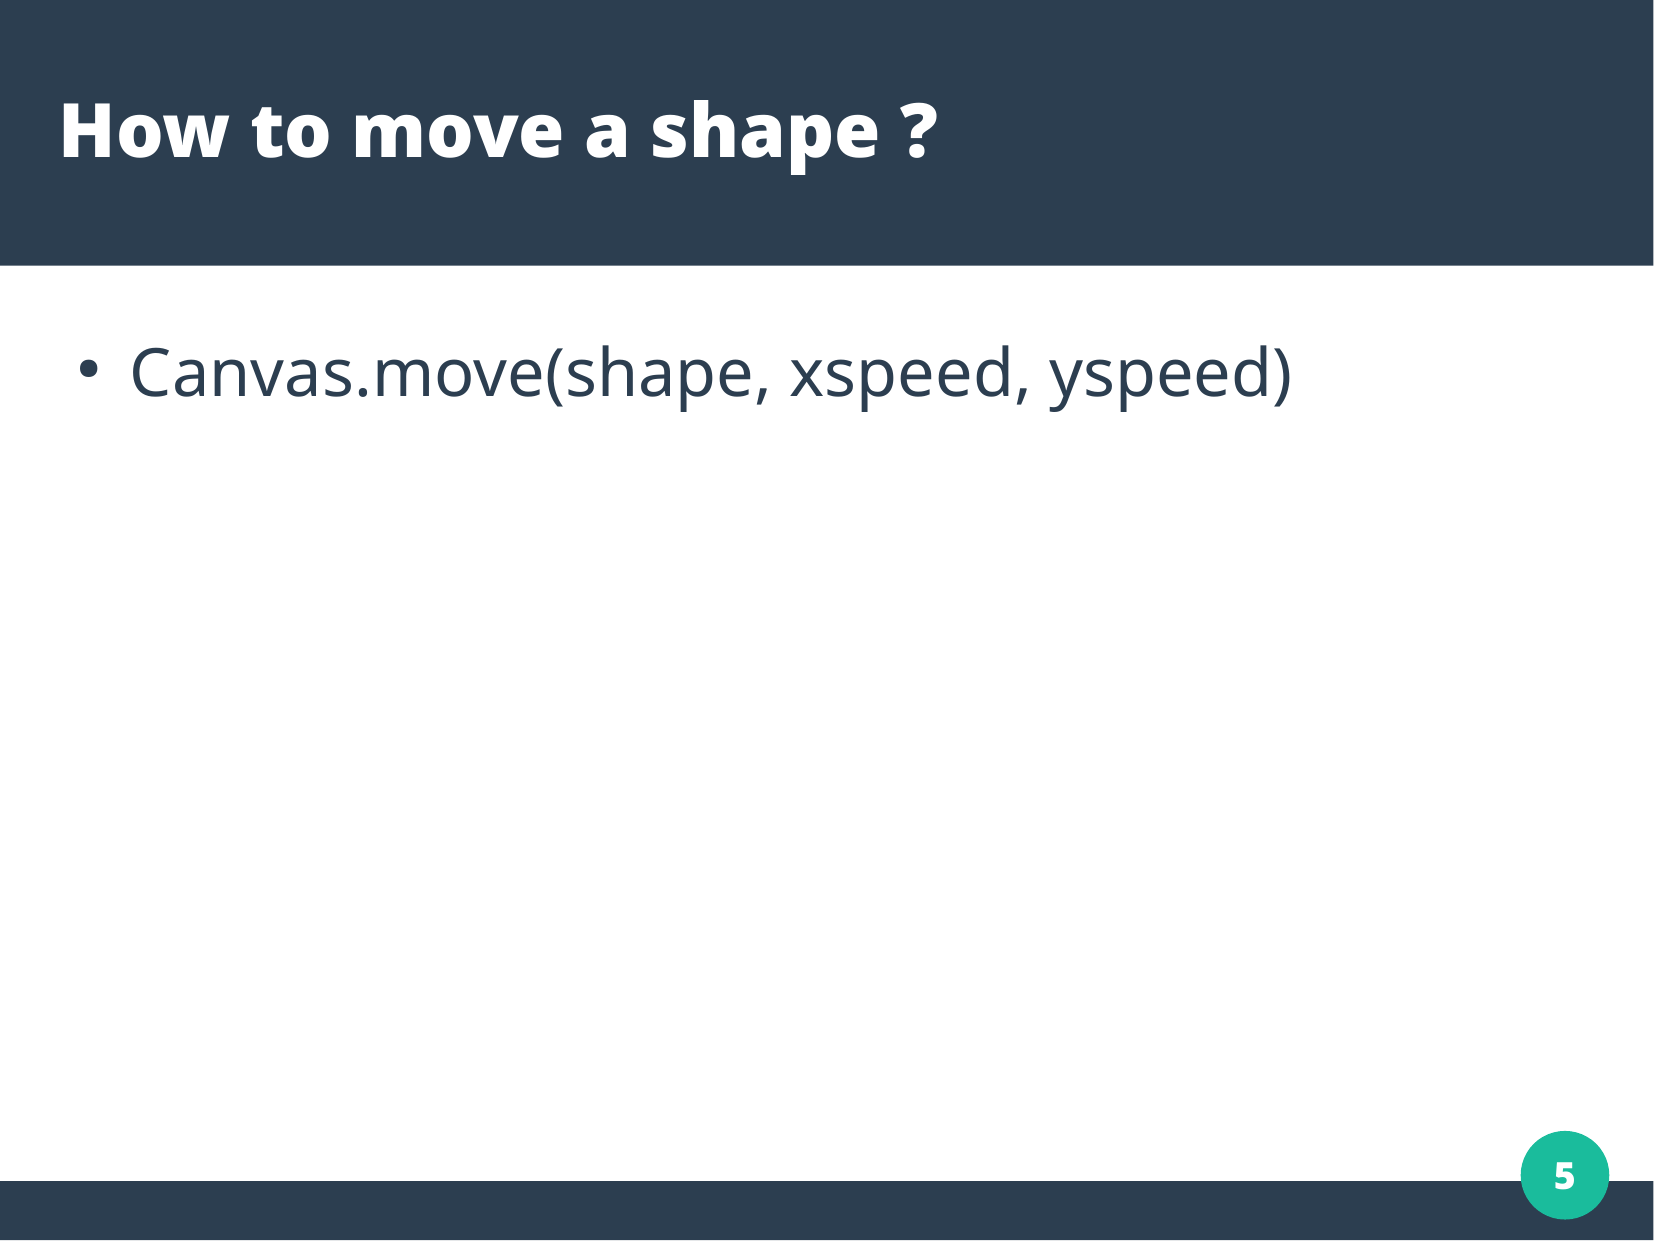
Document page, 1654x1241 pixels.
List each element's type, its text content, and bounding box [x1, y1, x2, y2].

list Canvas.move(shape, xspeed, yspeed) [59, 324, 1595, 1152]
title How to move a shape ? [59, 49, 1595, 207]
